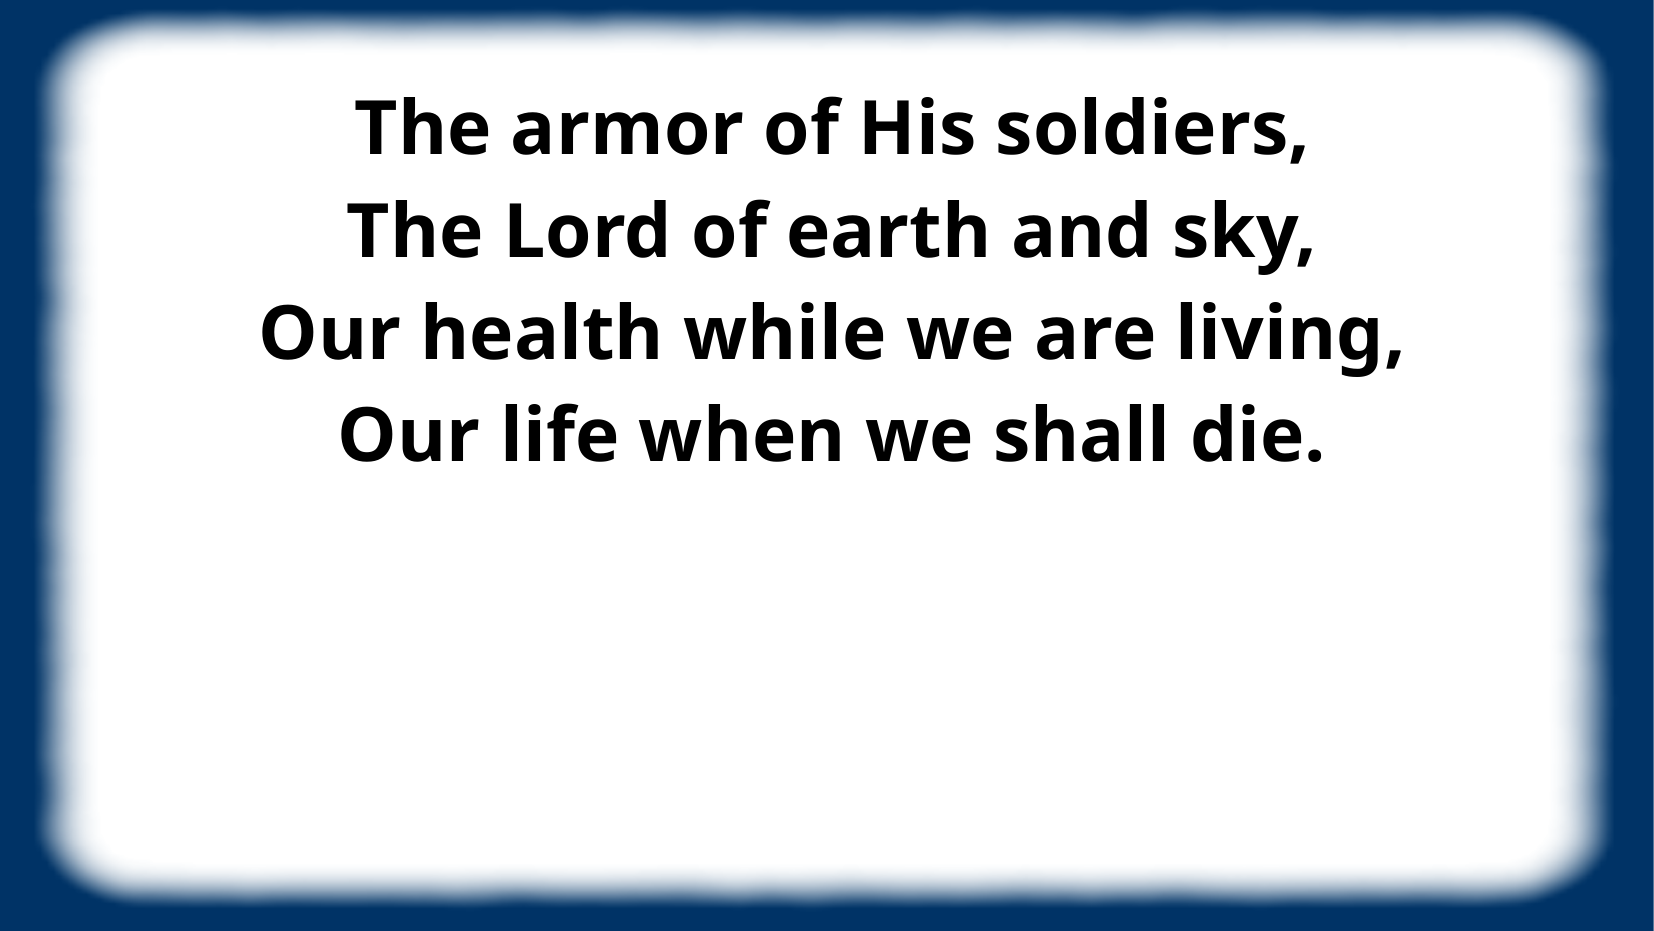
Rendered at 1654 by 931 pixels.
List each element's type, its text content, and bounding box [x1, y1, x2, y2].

text_box The armor of His soldiers, The Lord of earth and sky, Our health while we are living, Our life when we shall die. [105, 67, 1561, 481]
picture [0, 0, 1654, 931]
